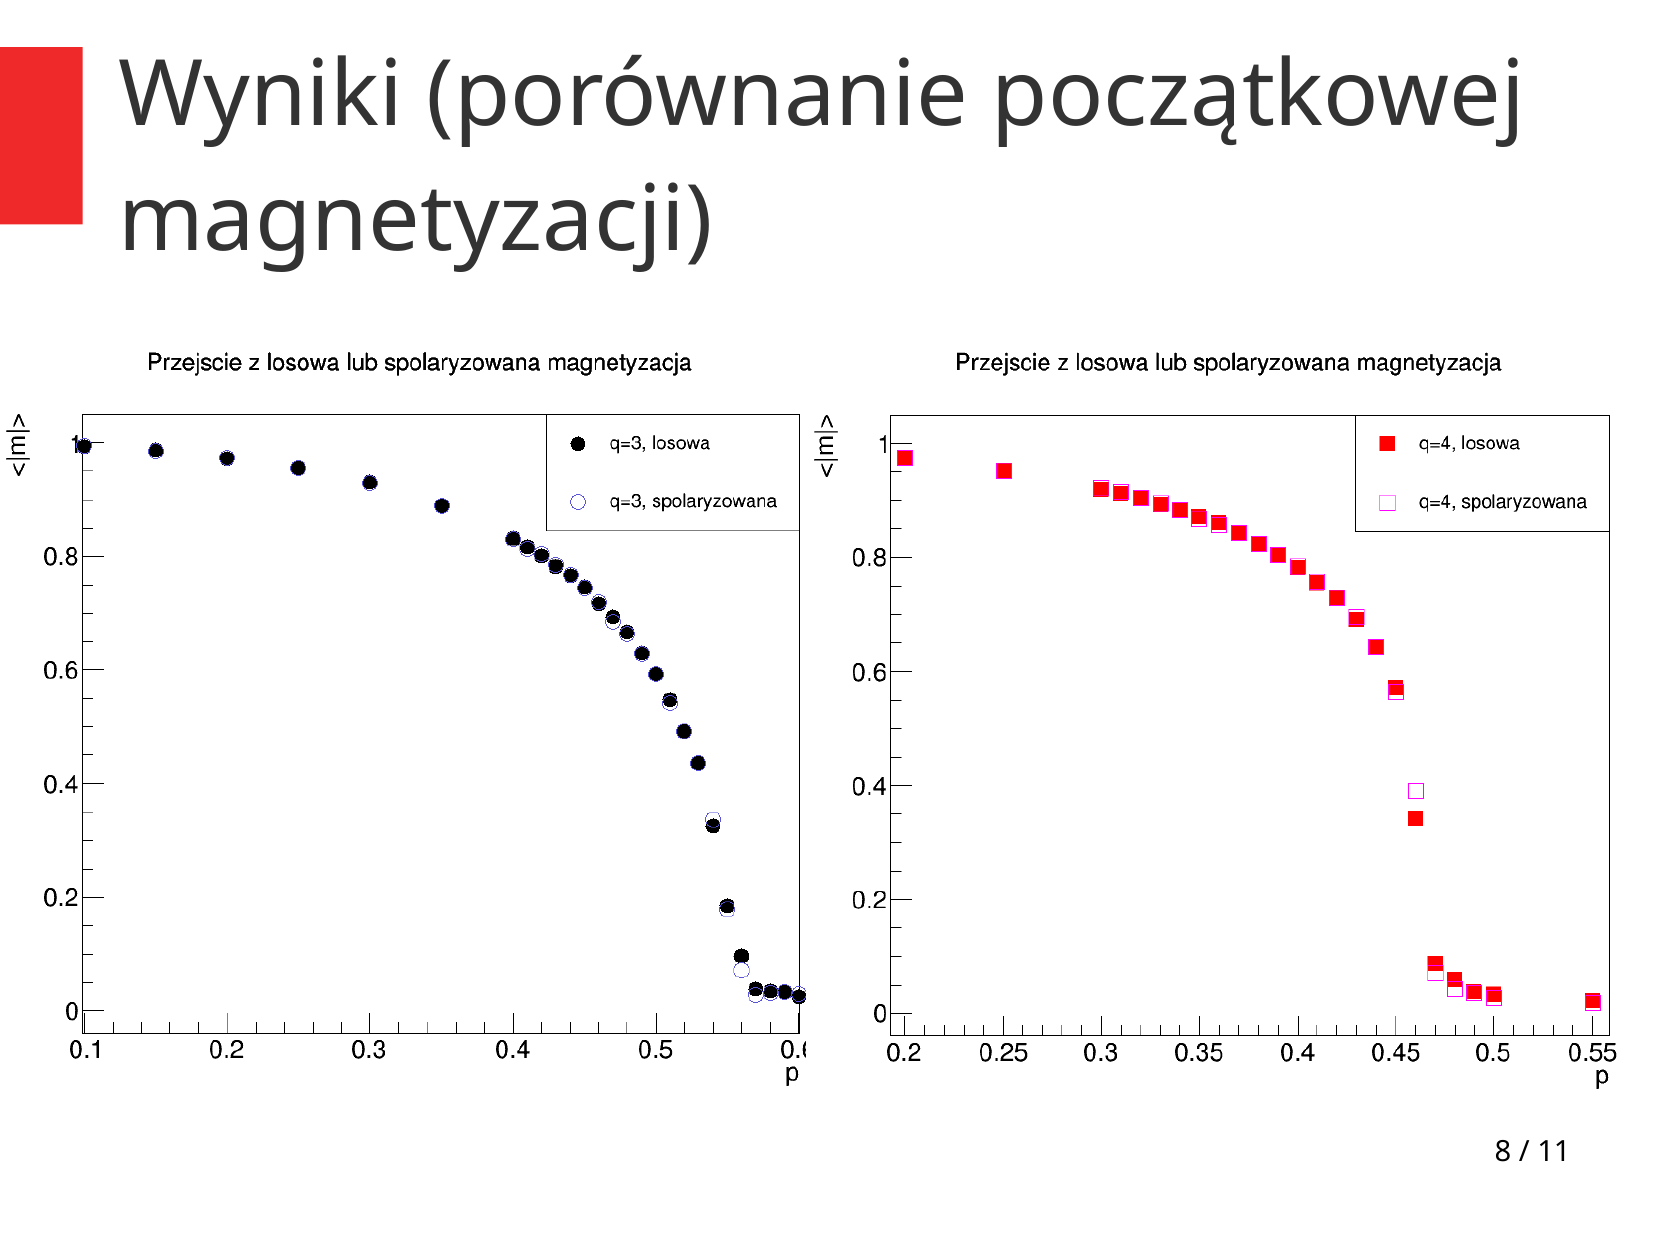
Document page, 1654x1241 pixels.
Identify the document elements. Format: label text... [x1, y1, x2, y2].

picture [0, 337, 1651, 1113]
title Wyniki (porównanie początkowej magnetyzacji) [118, 45, 1571, 260]
